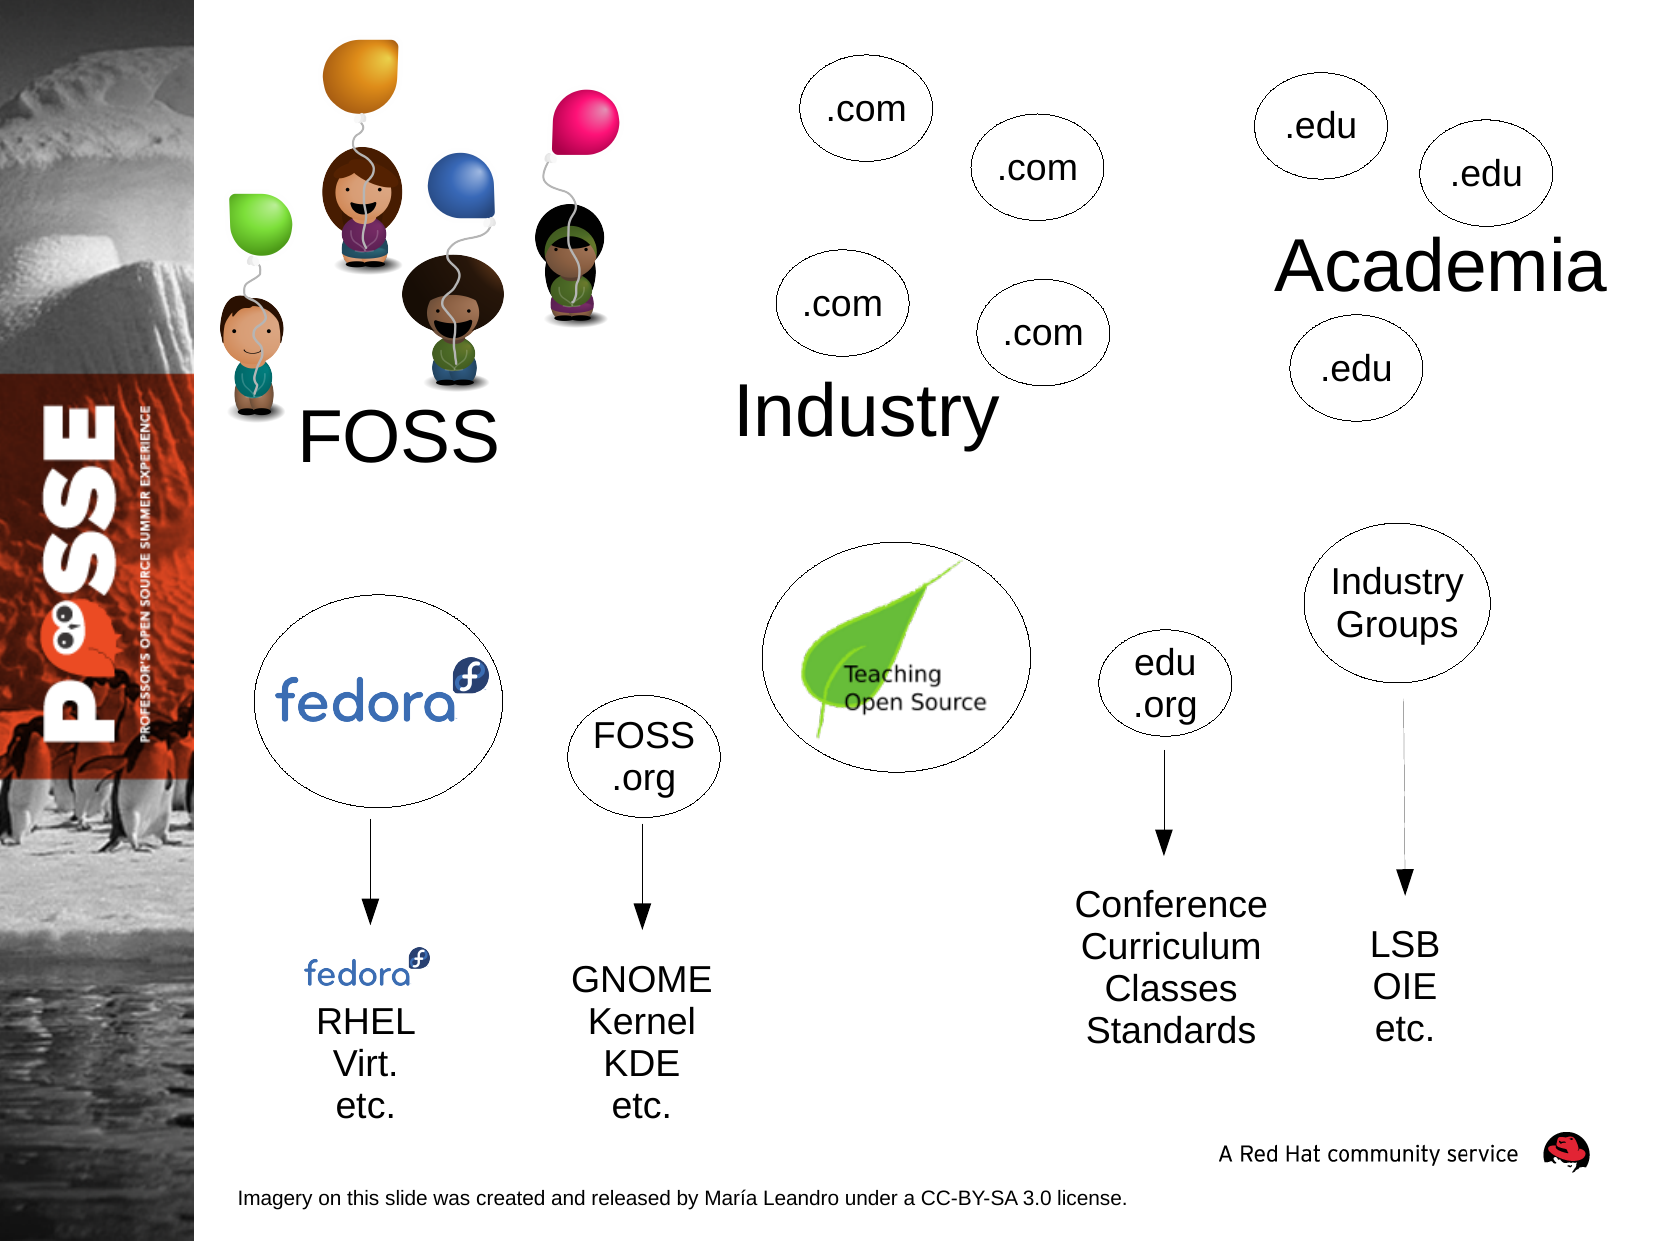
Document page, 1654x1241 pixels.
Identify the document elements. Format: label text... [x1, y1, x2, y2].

title Academia [1274, 173, 1622, 358]
text_box .com [799, 54, 933, 162]
picture [0, 0, 194, 1241]
picture [1219, 1132, 1591, 1181]
picture [535, 85, 624, 329]
title FOSS [297, 390, 515, 483]
text_box .com [970, 113, 1104, 221]
text_box .com [776, 249, 910, 357]
text_box .edu [1289, 314, 1423, 422]
text_box RHEL Virt. etc. [310, 986, 422, 1166]
picture [318, 35, 504, 392]
text_box .com [976, 279, 1110, 386]
picture [220, 189, 297, 423]
text_box GNOME Kernel KDE etc. [556, 927, 728, 1157]
picture [800, 555, 988, 744]
text_box FOSS .org [567, 695, 721, 818]
text_box .edu [1254, 72, 1388, 173]
text_box Industry Groups [1304, 523, 1491, 683]
picture [275, 657, 489, 722]
text_box Imagery on this slide was created and released by María Leandro under a CC-BY-SA 3.0 license. [222, 1179, 1344, 1241]
picture [304, 947, 430, 986]
title Industry [733, 318, 1045, 502]
text_box .edu [1419, 119, 1553, 227]
text_box Conference Curriculum Classes Standards [1053, 830, 1289, 1106]
text_box LSB OIE etc. [1362, 910, 1448, 1063]
text_box edu .org [1098, 629, 1232, 737]
